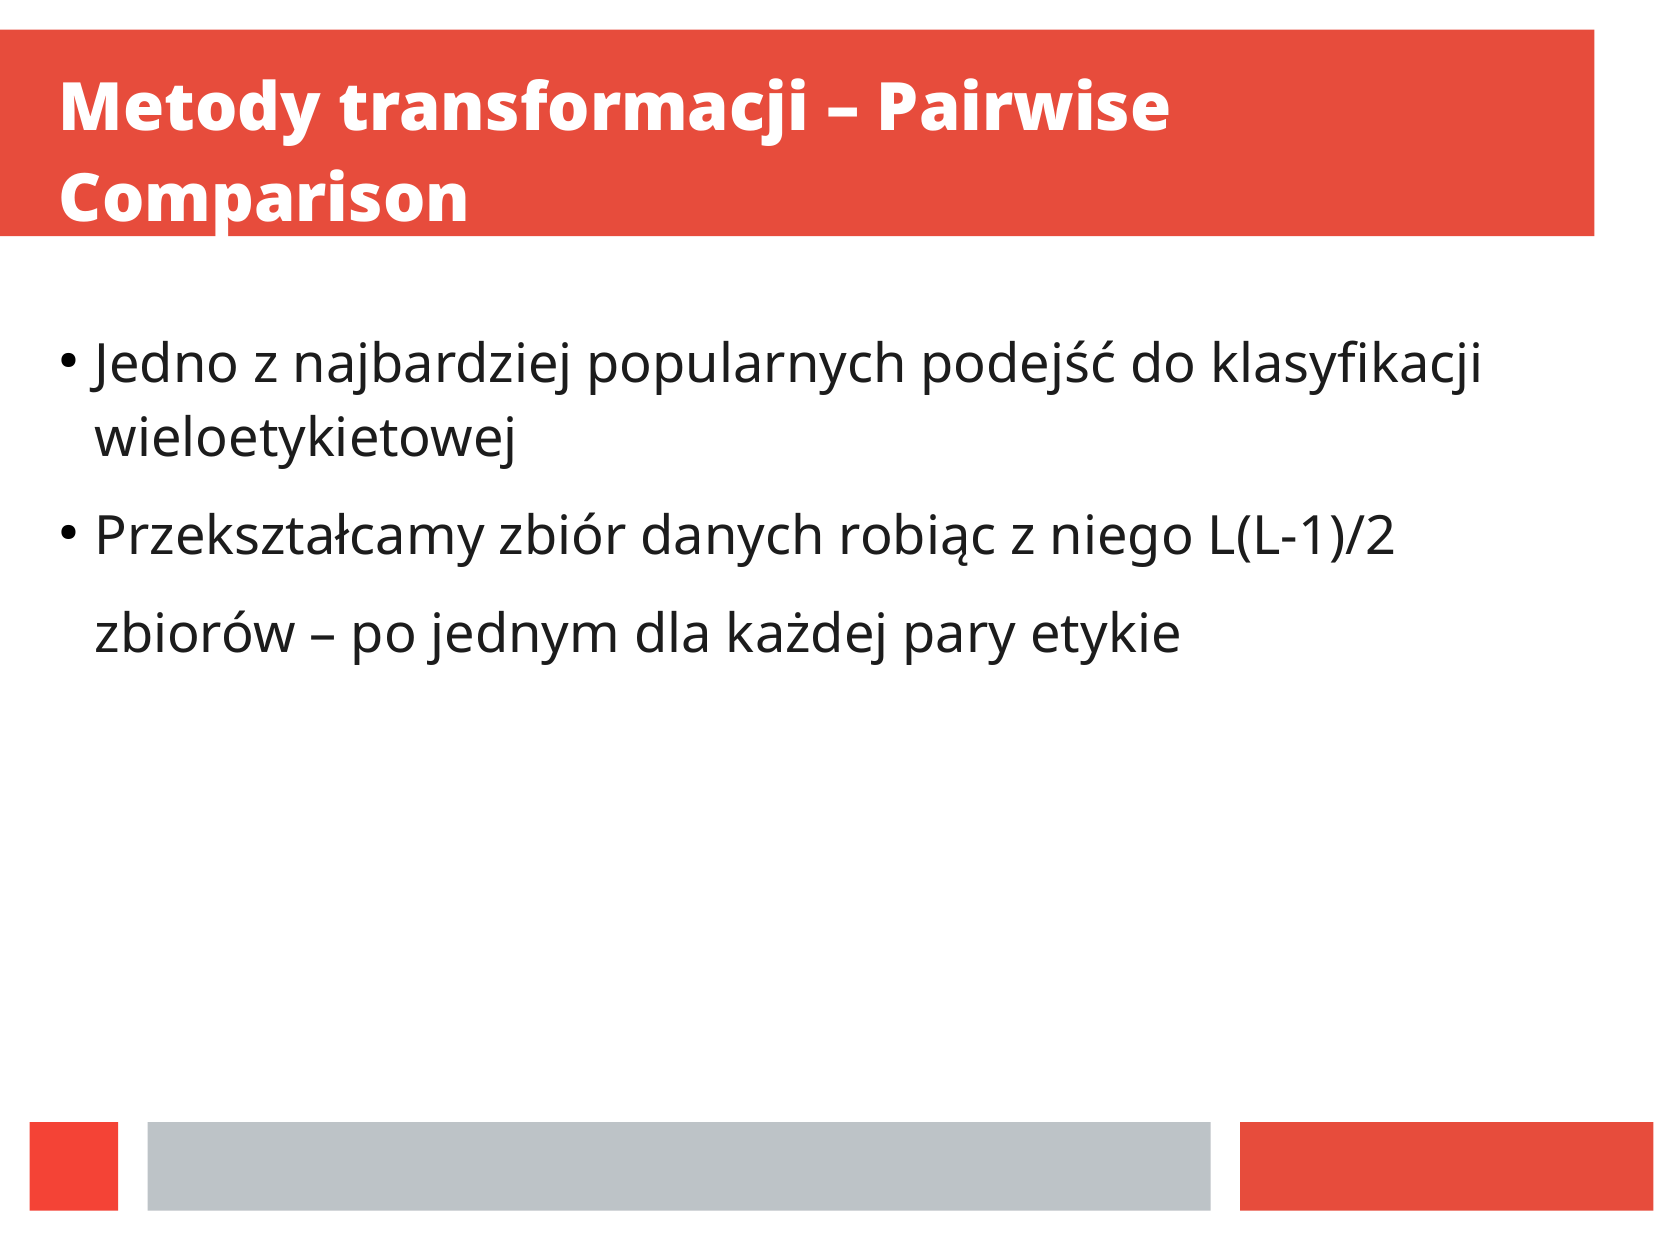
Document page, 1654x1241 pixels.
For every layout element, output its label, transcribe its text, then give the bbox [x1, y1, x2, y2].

title Metody transformacji – Pairwise Comparison [59, 59, 1595, 207]
list Jedno z najbardziej popularnych podejść do klasyfikacji wieloetykietowej Przekształcamy zbiór danych robiąc z niego L(L-1)/2 zbiorów – po jednym dla każdej pary etykie [59, 324, 1565, 1093]
